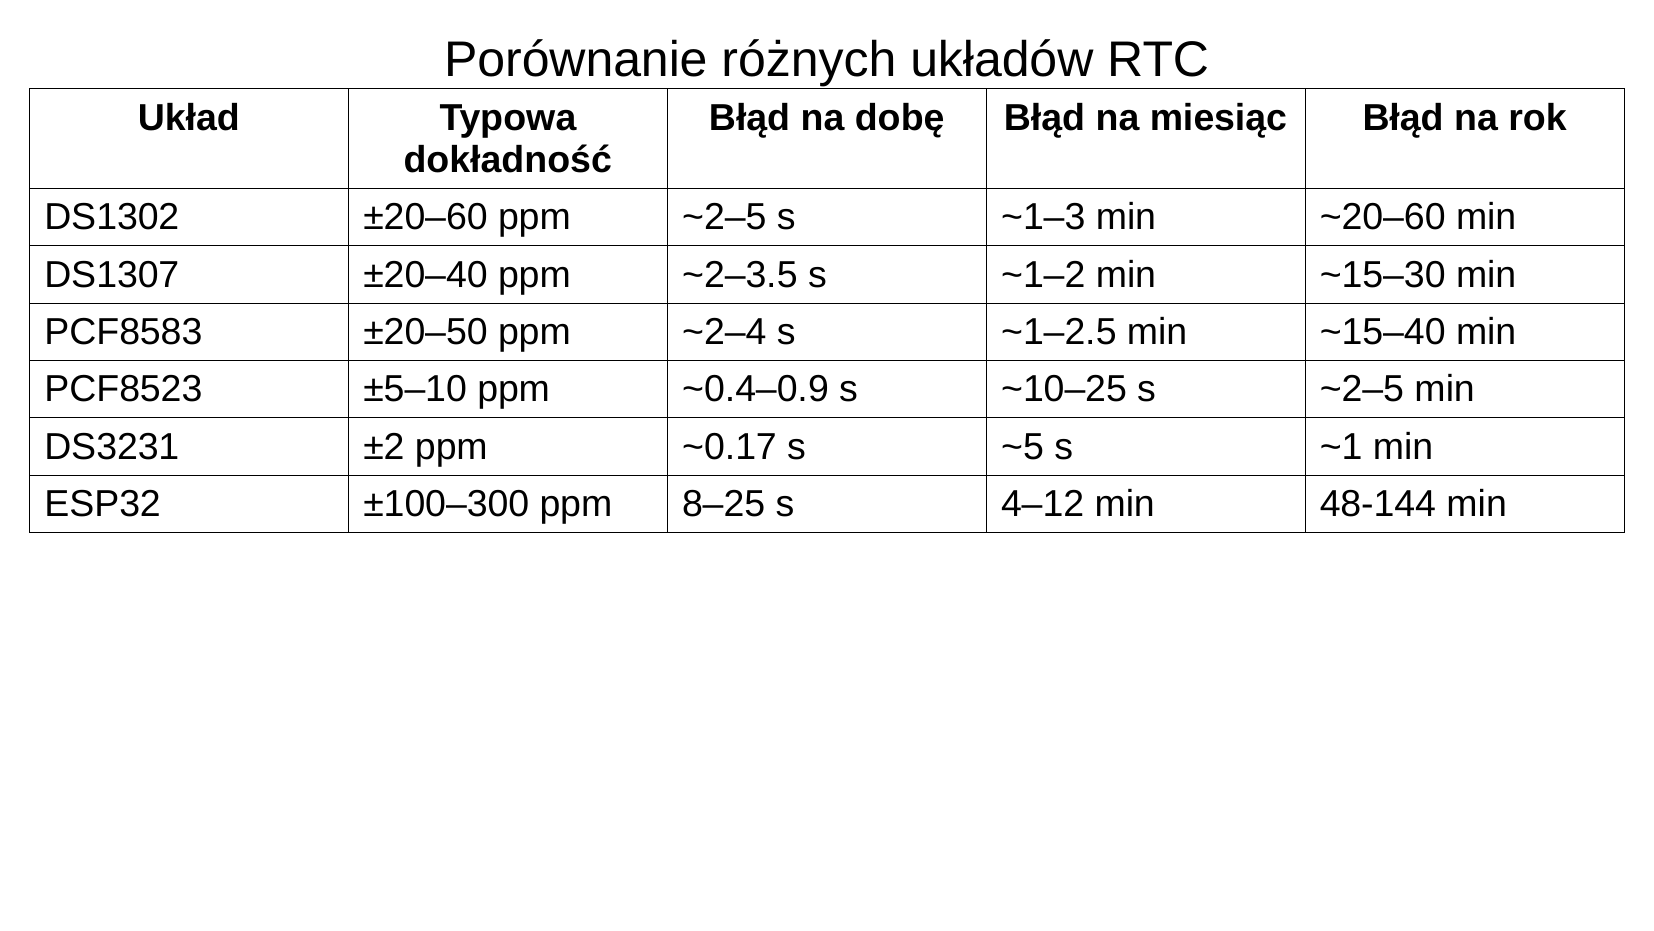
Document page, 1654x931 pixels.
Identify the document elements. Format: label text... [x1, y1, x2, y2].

table_cell ~1–3 min [987, 189, 1305, 245]
table_cell ~15–40 min [1306, 304, 1624, 360]
table_cell ~2–4 s [668, 304, 986, 360]
table_cell DS1307 [30, 246, 348, 303]
table_cell DS3231 [30, 418, 348, 475]
table_cell ~2–3.5 s [668, 246, 986, 303]
table_cell 8–25 s [668, 476, 986, 532]
table_cell ~1 min [1306, 418, 1624, 475]
table_cell ~20–60 min [1306, 189, 1624, 245]
table_cell 48-144 min [1306, 476, 1624, 532]
table_cell ±20–40 ppm [349, 246, 667, 303]
table_header Błąd na dobę [668, 89, 986, 188]
table_cell ~0.4–0.9 s [668, 361, 986, 417]
table_cell ~2–5 min [1306, 361, 1624, 417]
table_cell ~1–2.5 min [987, 304, 1305, 360]
table_cell ±2 ppm [349, 418, 667, 475]
table_cell ~15–30 min [1306, 246, 1624, 303]
table_cell ±5–10 ppm [349, 361, 667, 417]
table_header Typowa dokładność [349, 89, 667, 188]
table_cell ~2–5 s [668, 189, 986, 245]
table_cell ~10–25 s [987, 361, 1305, 417]
table_header Błąd na rok [1306, 89, 1624, 188]
table_cell ~5 s [987, 418, 1305, 475]
table_header Układ [30, 89, 348, 188]
table_cell 4–12 min [987, 476, 1305, 532]
table_cell ±20–60 ppm [349, 189, 667, 245]
table_header Błąd na miesiąc [987, 89, 1305, 188]
table_cell ~1–2 min [987, 246, 1305, 303]
table_cell ±100–300 ppm [349, 476, 667, 532]
table_cell ESP32 [30, 476, 348, 532]
table_cell ~0.17 s [668, 418, 986, 475]
table_cell ±20–50 ppm [349, 304, 667, 360]
table_cell PCF8583 [30, 304, 348, 360]
title Porównanie różnych układów RTC [29, 29, 1625, 88]
table_cell DS1302 [30, 189, 348, 245]
table_cell PCF8523 [30, 361, 348, 417]
